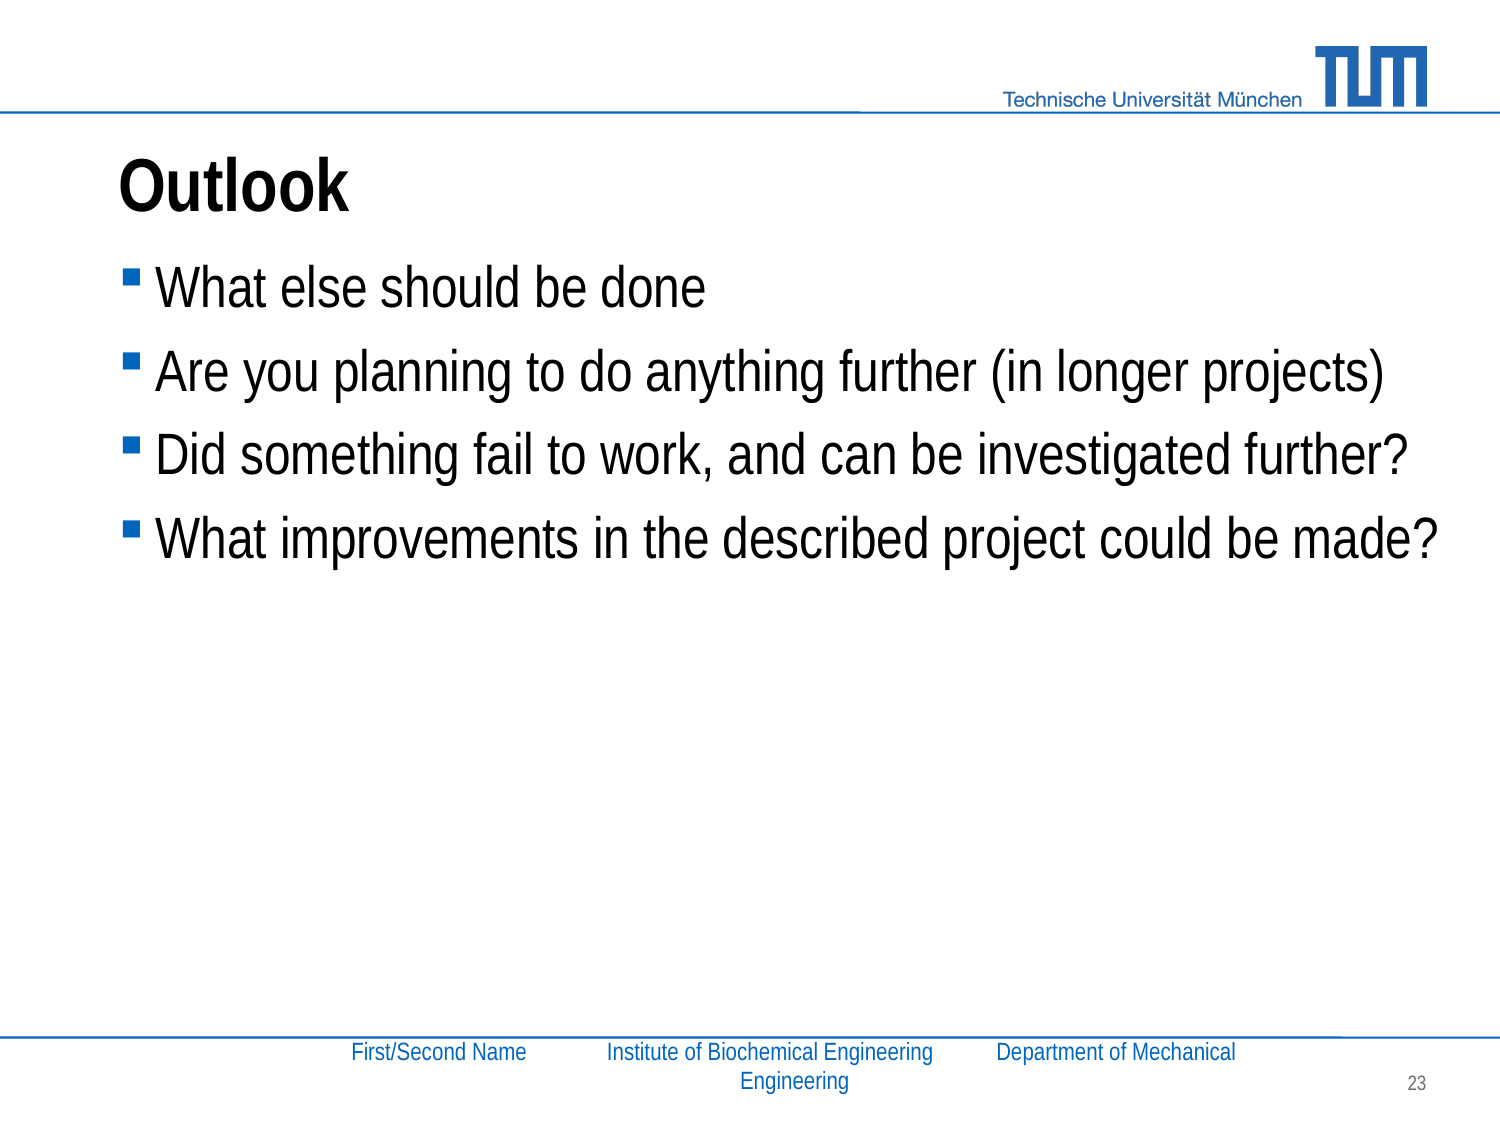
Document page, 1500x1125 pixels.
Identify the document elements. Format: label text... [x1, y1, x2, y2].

picture [1003, 46, 1427, 107]
list What else should be done Are you planning to do anything further (in longer projects) Did something fail to work, and can be investigated further? What improvements in the described project could be made? [103, 249, 1473, 1014]
slide_number <number> [1340, 1042, 1427, 1103]
footer First/Second Name Institute of Biochemical Engineering Department of Mechanical Engineering [278, 1042, 1312, 1103]
title Outlook [103, 114, 1397, 235]
